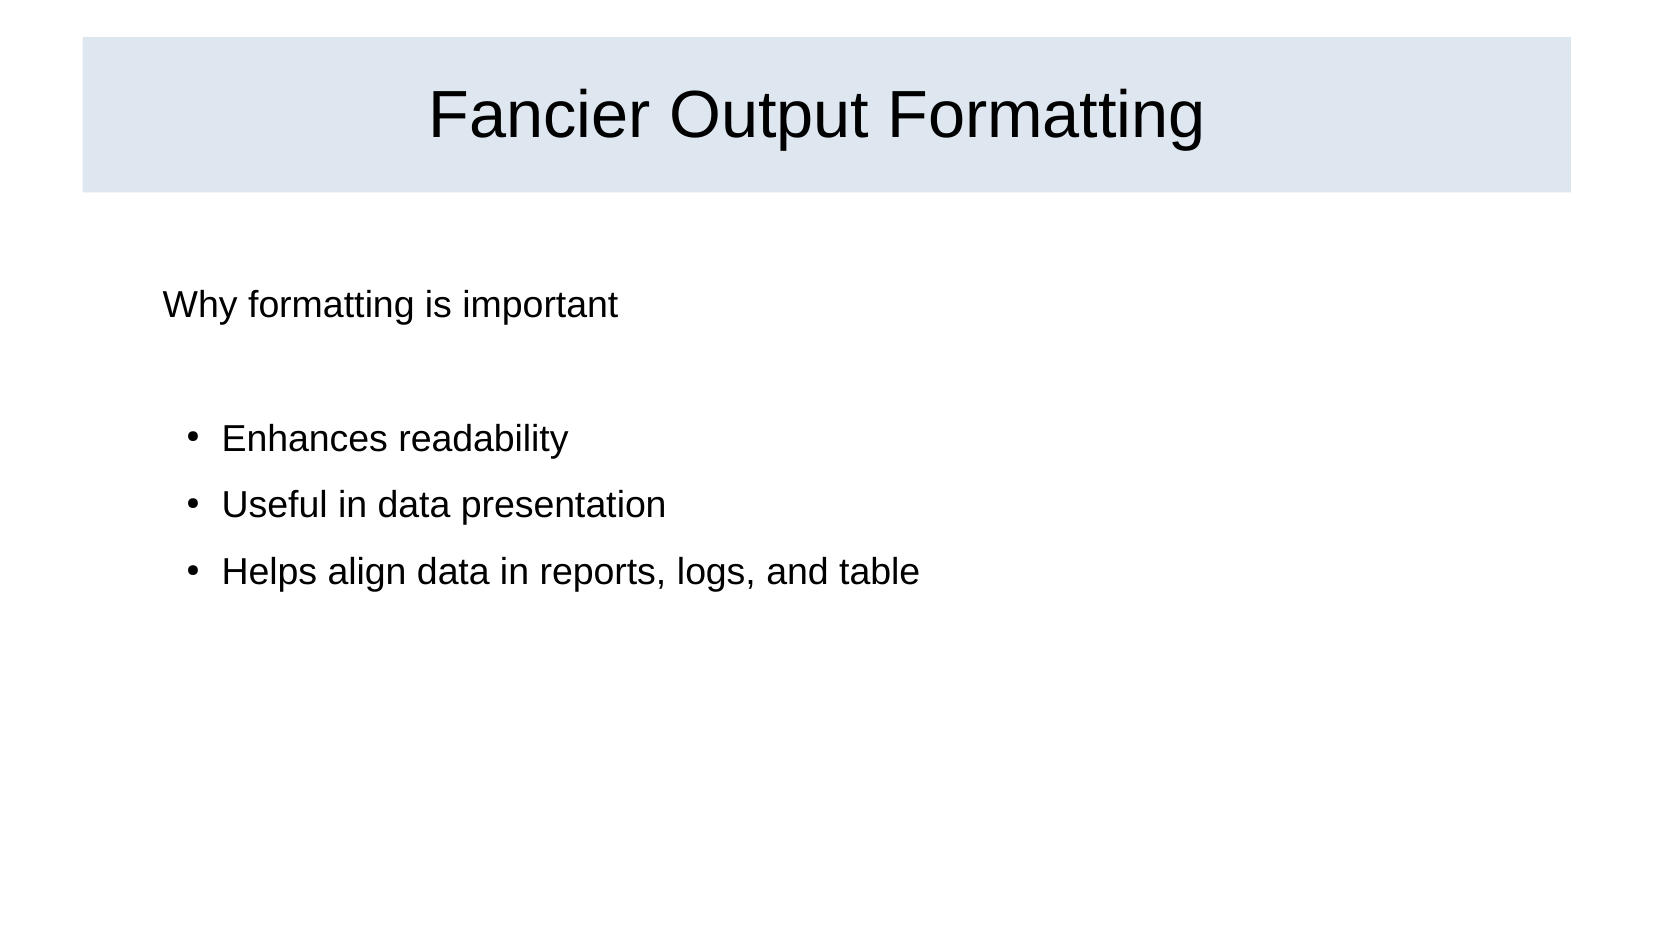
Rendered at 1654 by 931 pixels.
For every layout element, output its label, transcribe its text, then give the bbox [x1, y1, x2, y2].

text_box Why formatting is important Enhances readability Useful in data presentation Helps align data in reports, logs, and table [112, 276, 1238, 601]
title Fancier Output Formatting [82, 37, 1571, 193]
